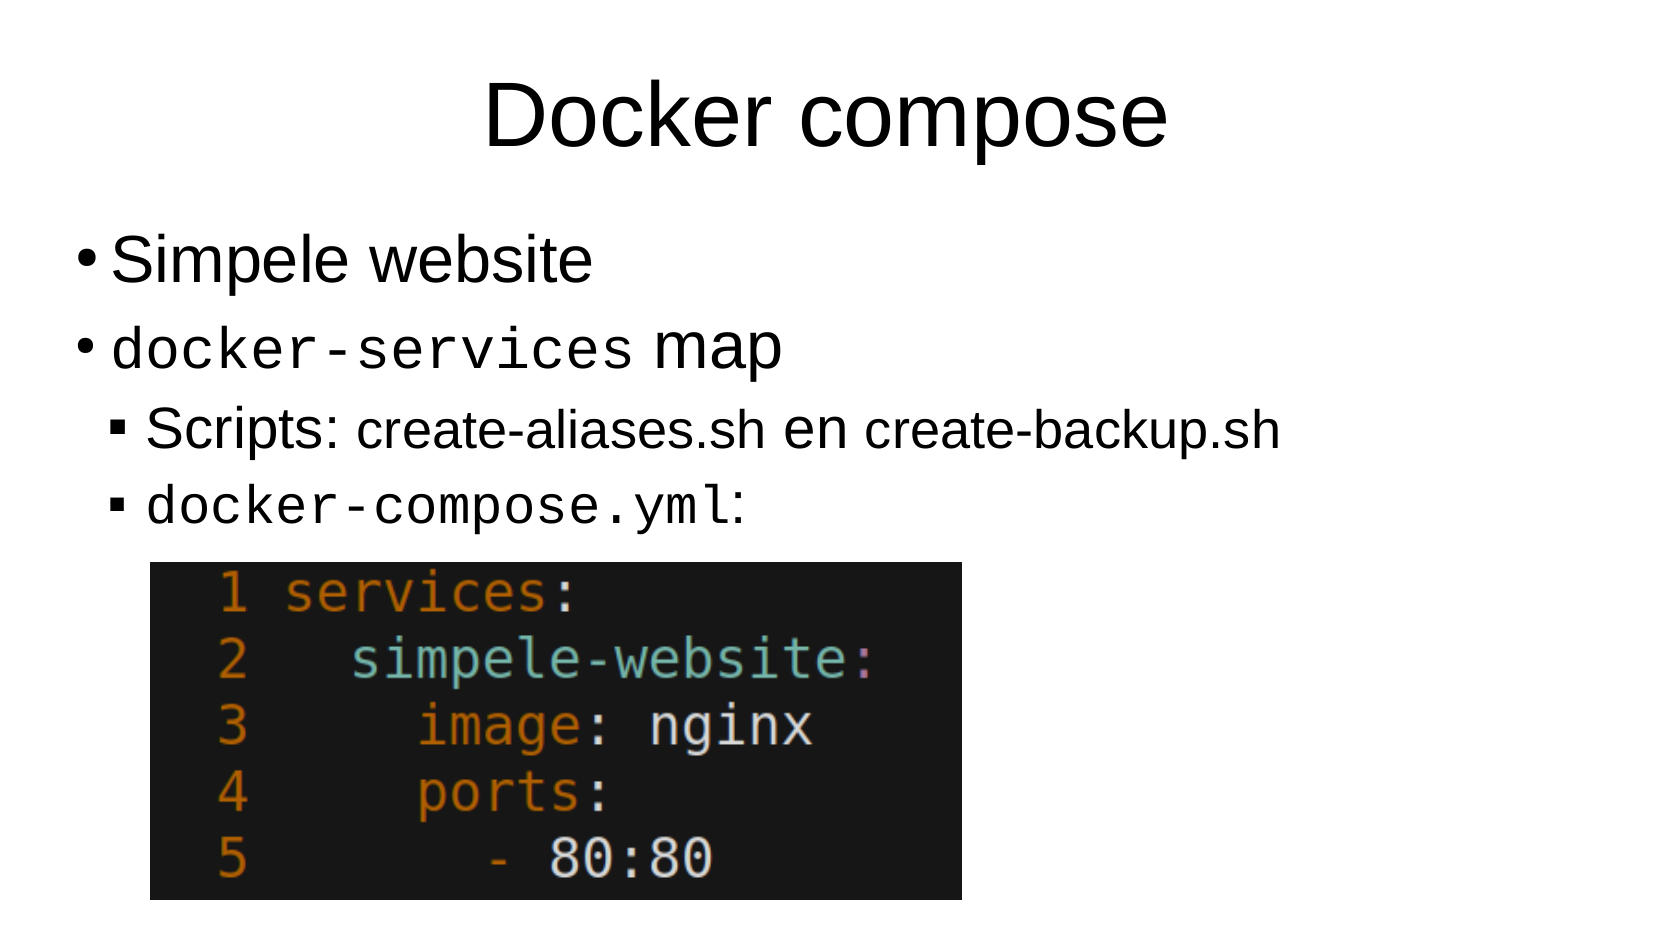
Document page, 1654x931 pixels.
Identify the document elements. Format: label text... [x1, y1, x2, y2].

subtitle Simpele website docker-services map Scripts: create-aliases.sh en create-backup.sh docker-compose.yml: [75, 210, 1564, 751]
title Docker compose [82, 37, 1571, 193]
picture [150, 562, 962, 901]
